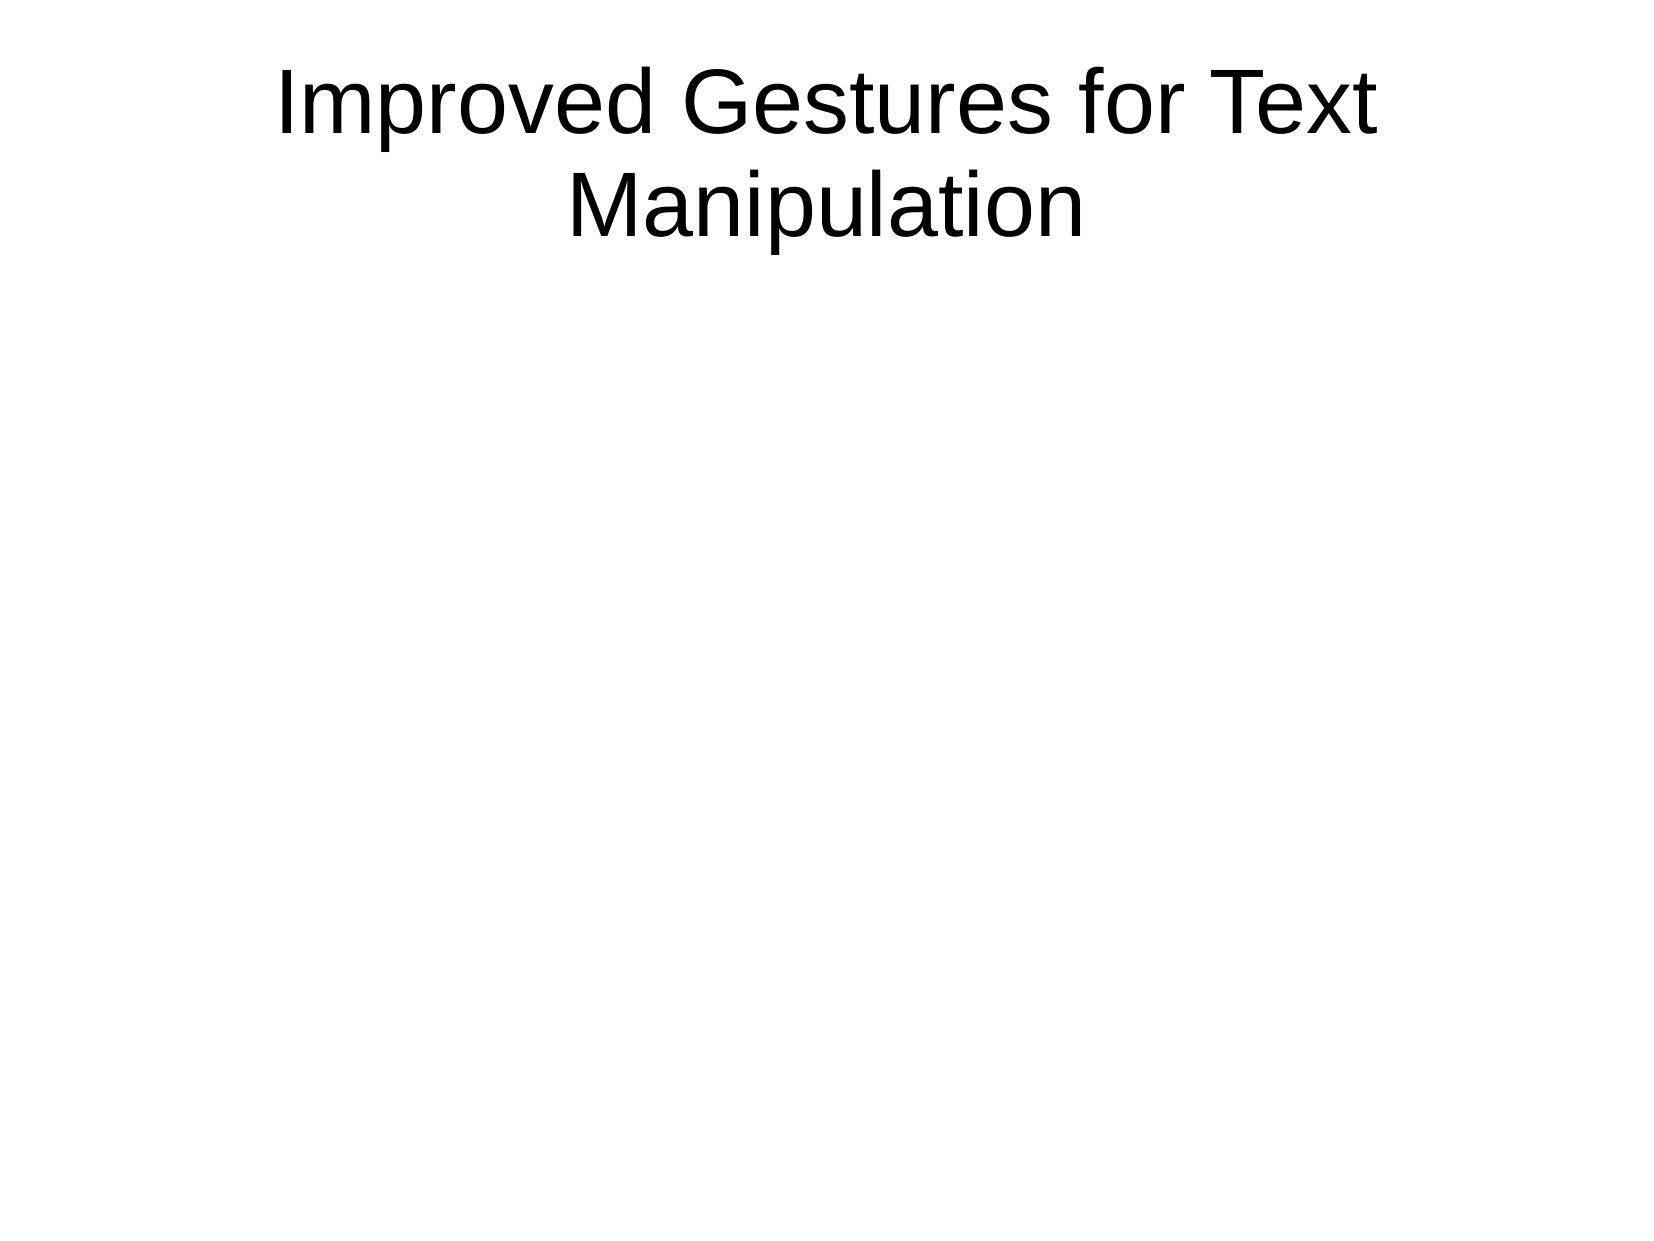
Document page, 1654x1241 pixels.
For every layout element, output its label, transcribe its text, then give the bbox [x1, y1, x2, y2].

title Improved Gestures for Text Manipulation [82, 50, 1571, 256]
